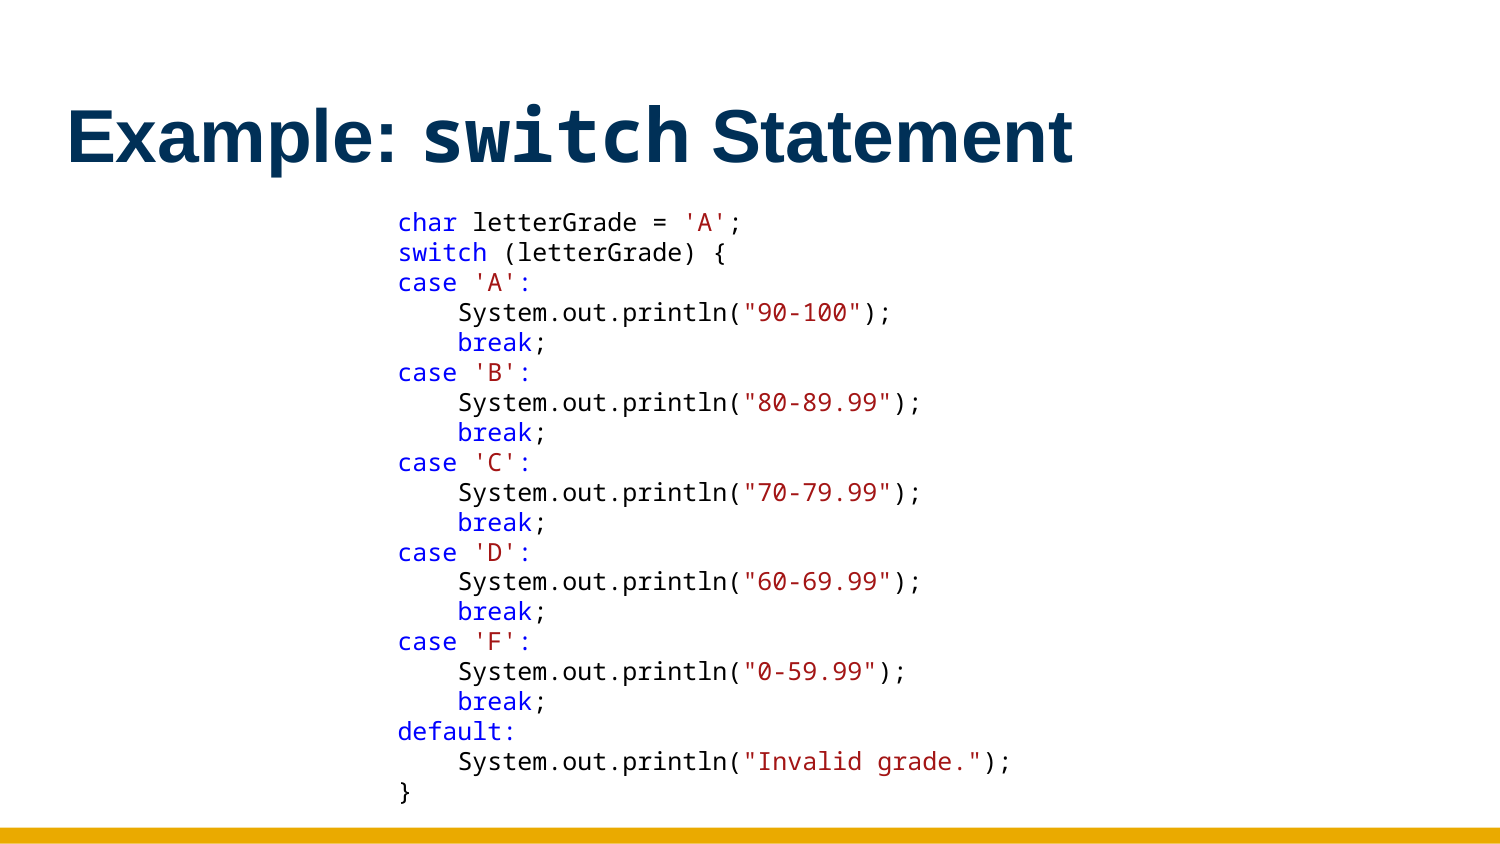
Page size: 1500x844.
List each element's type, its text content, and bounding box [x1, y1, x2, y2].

text_box char letterGrade = 'A'; switch (letterGrade) { case 'A': System.out.println("90-100"); break; case 'B': System.out.println("80-89.99"); break; case 'C': System.out.println("70-79.99"); break; case 'D': System.out.println("60-69.99"); break; case 'F': System.out.println("0-59.99"); break; default: System.out.println("Invalid grade."); } [382, 199, 1118, 813]
title Example: switch Statement [51, 72, 1449, 189]
